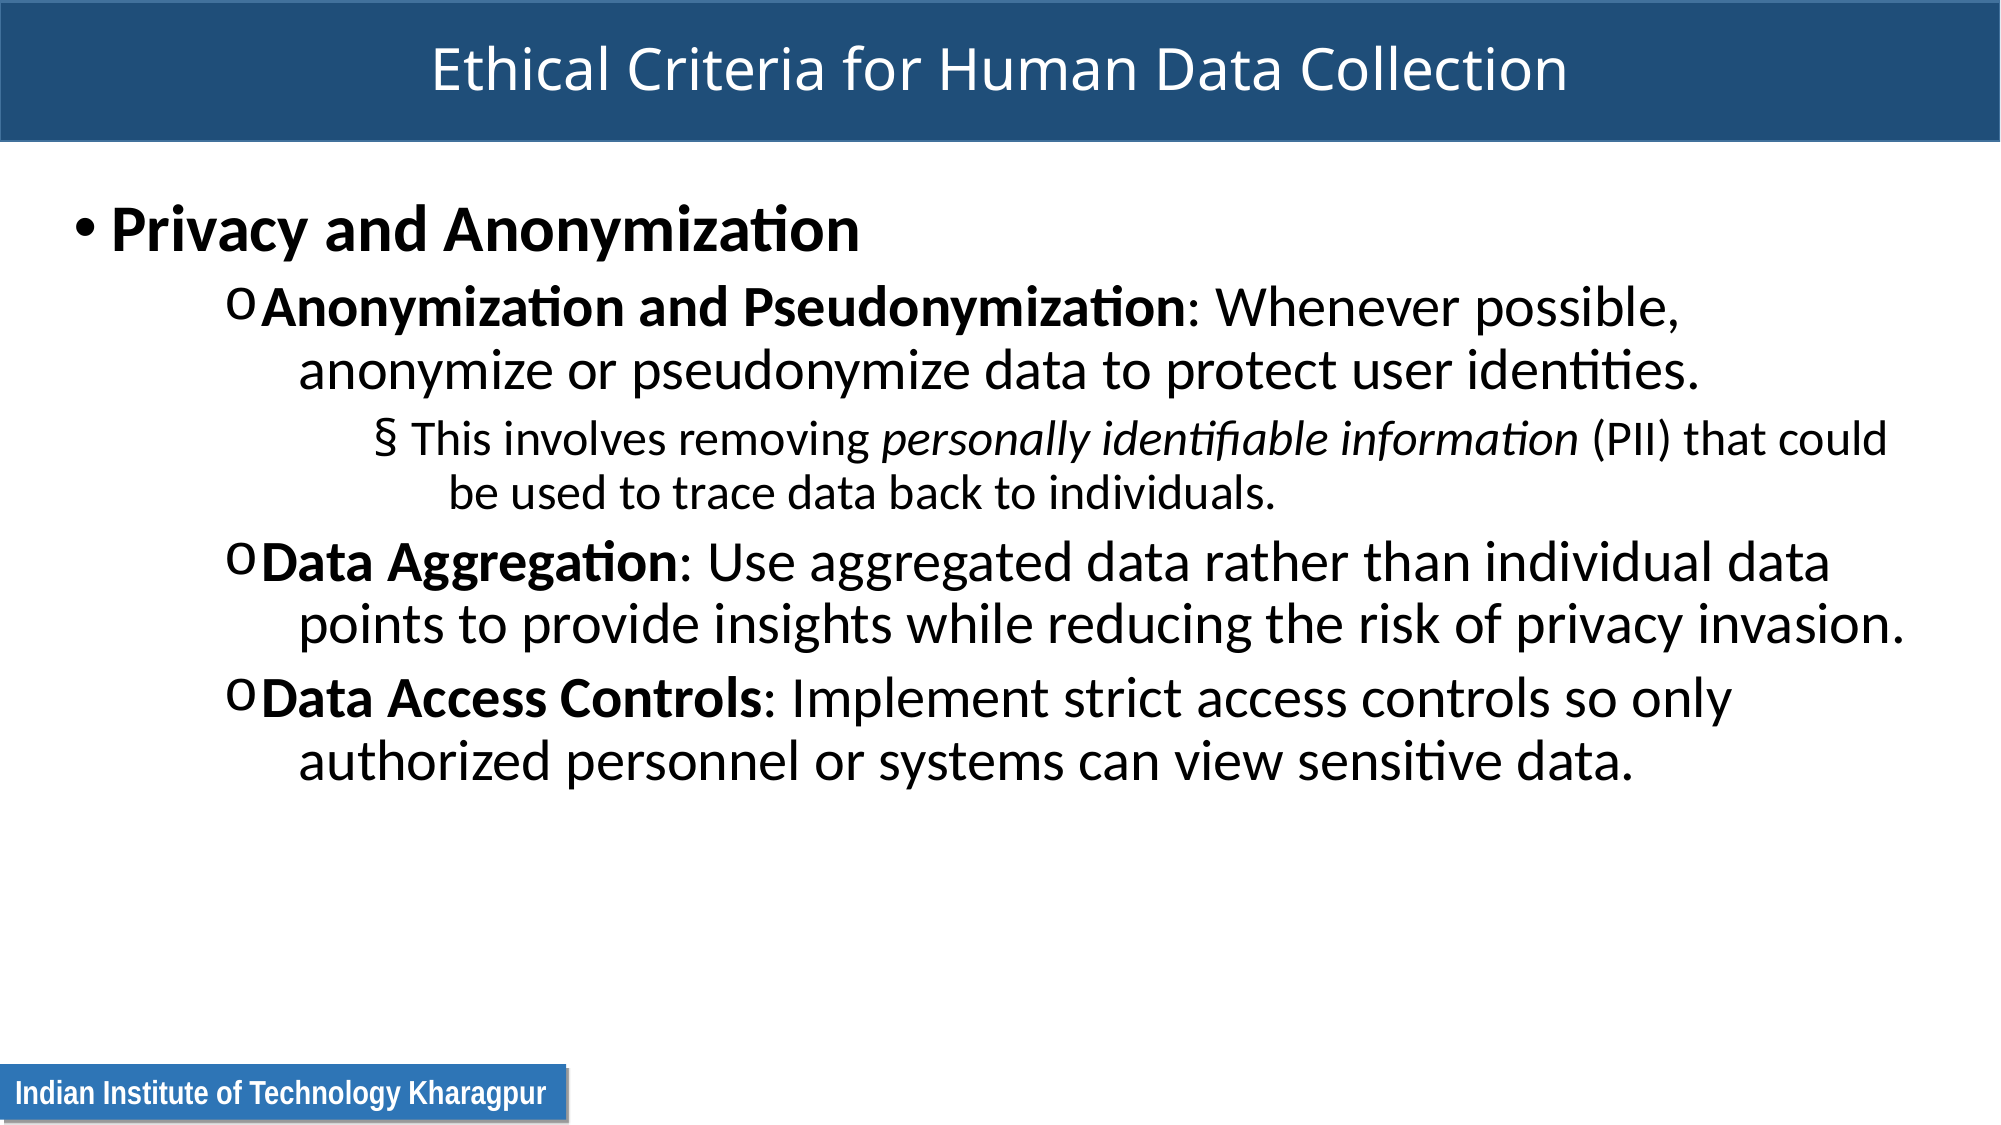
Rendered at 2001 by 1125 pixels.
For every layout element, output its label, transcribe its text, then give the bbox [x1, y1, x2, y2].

title Ethical Criteria for Human Data Collection [0, 1, 2000, 141]
list Privacy and Anonymization Anonymization and Pseudonymization: Whenever possible, anonymize or pseudonymize data to protect user identities. This involves removing personally identifiable information (PII) that could be used to trace data back to individuals. Data Aggregation: Use aggregated data rather than individual data points to provide insights while reducing the risk of privacy invasion. Data Access Controls: Implement strict access controls so only authorized personnel or systems can view sensitive data. [58, 186, 1954, 1065]
